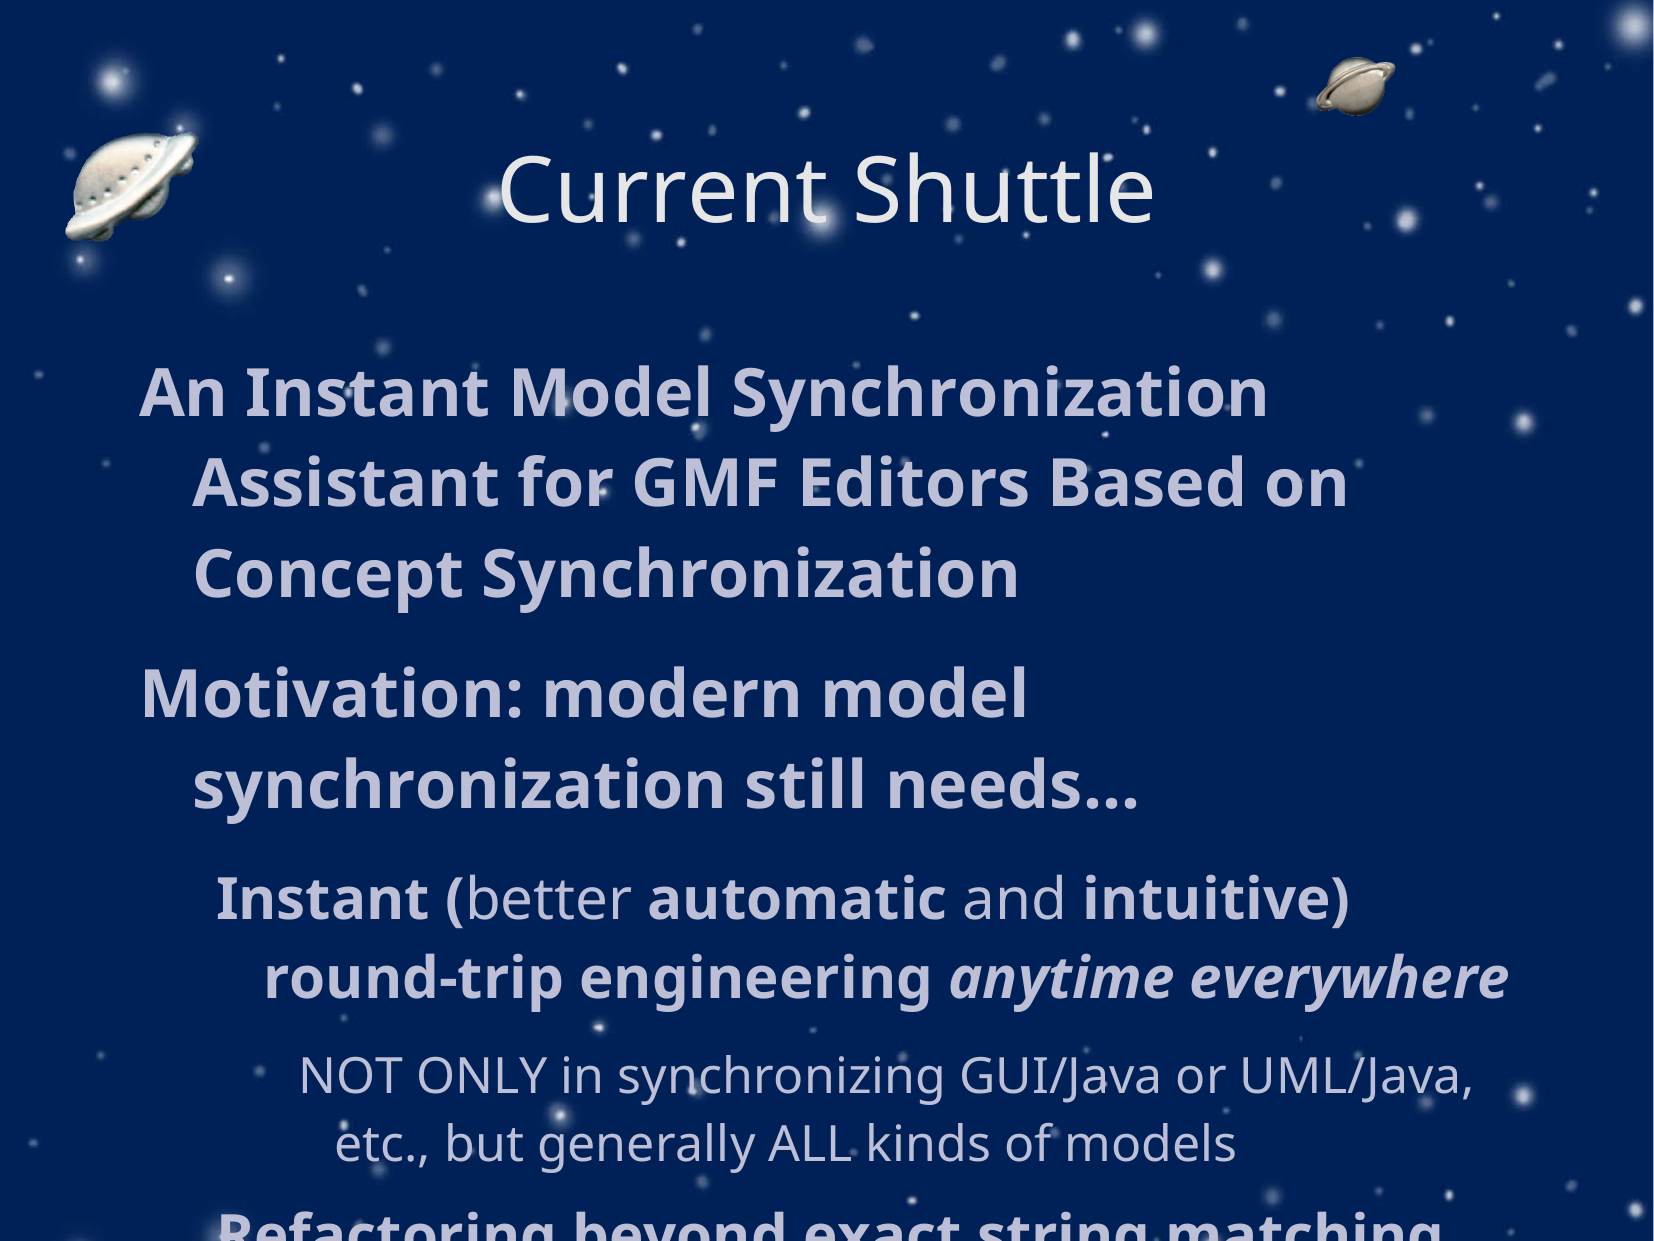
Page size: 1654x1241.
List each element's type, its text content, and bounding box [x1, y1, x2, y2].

picture [413, 1231, 427, 1241]
picture [230, 1222, 241, 1233]
picture [531, 1231, 544, 1241]
picture [1124, 1231, 1137, 1241]
list An Instant Model Synchronization Assistant for GMF Editors Based on Concept Synchronization Motivation: modern model synchronization still needs... Instant (better automatic and intuitive) round-trip engineering anytime everywhere NOT ONLY in synchronizing GUI/Java or UML/Java, etc., but generally ALL kinds of models Refactoring beyond exact string matching E.g. renaming variable – in variable name and comment there may be different occurrences of the equivalent term. [121, 344, 1534, 1148]
picture [1382, 1231, 1394, 1241]
picture [815, 1230, 827, 1236]
picture [1178, 1231, 1189, 1241]
title Current Shuttle [121, 135, 1534, 239]
picture [1326, 1231, 1338, 1241]
picture [1418, 1231, 1431, 1241]
picture [762, 1231, 775, 1241]
picture [495, 1231, 507, 1241]
picture [0, 0, 1654, 1241]
picture [621, 1230, 633, 1236]
picture [1088, 1231, 1100, 1241]
picture [725, 1231, 737, 1241]
picture [585, 1231, 597, 1241]
picture [1198, 1231, 1209, 1241]
picture [687, 1231, 701, 1241]
picture [266, 1230, 278, 1236]
